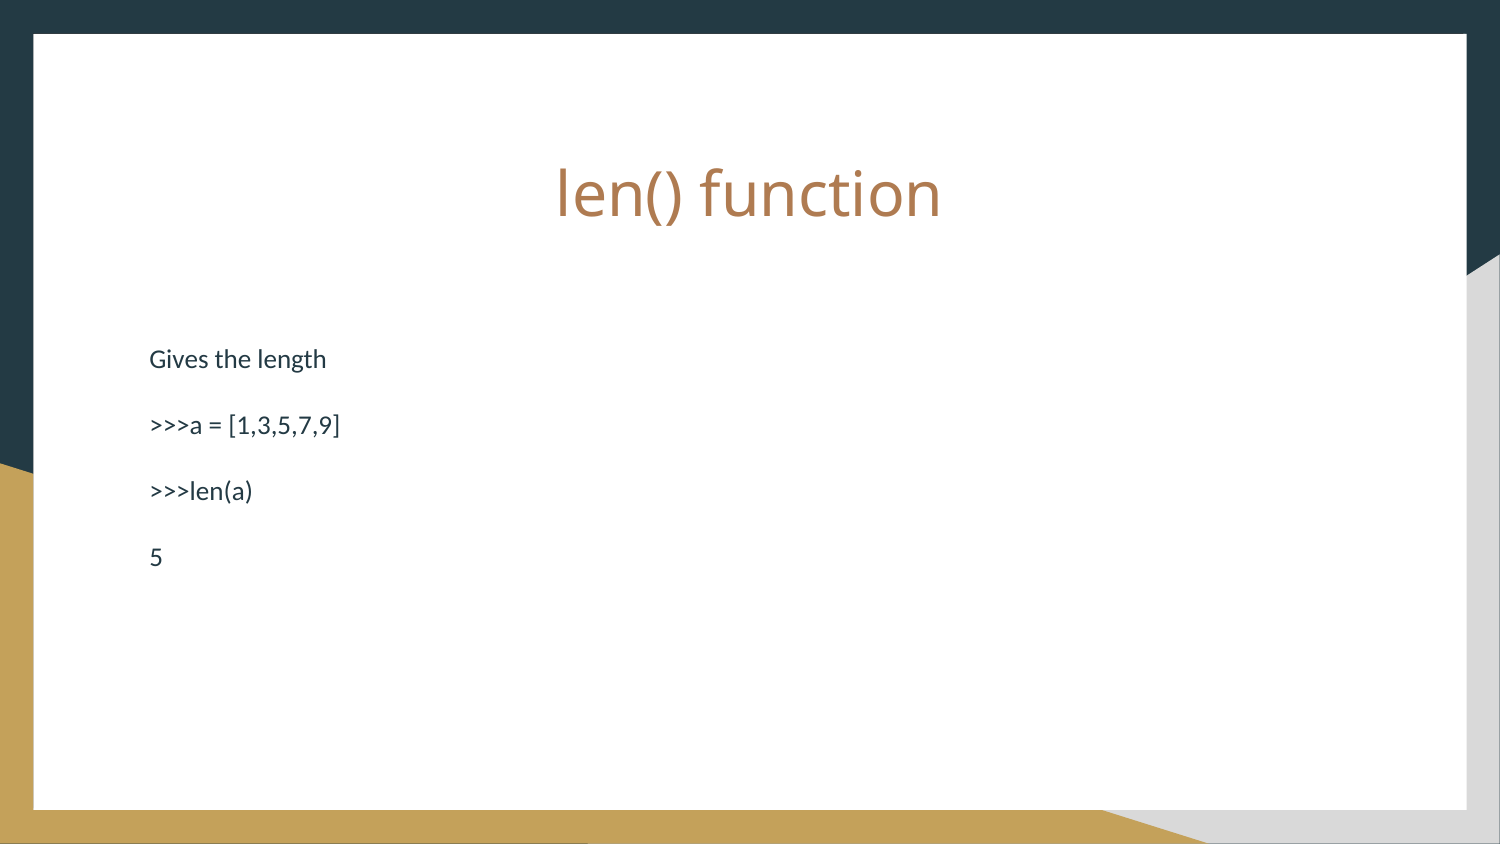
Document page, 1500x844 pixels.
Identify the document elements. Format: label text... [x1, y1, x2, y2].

title len() function [134, 138, 1366, 296]
list Gives the length >>>a = [1,3,5,7,9] >>>len(a) 5 [134, 326, 1366, 729]
